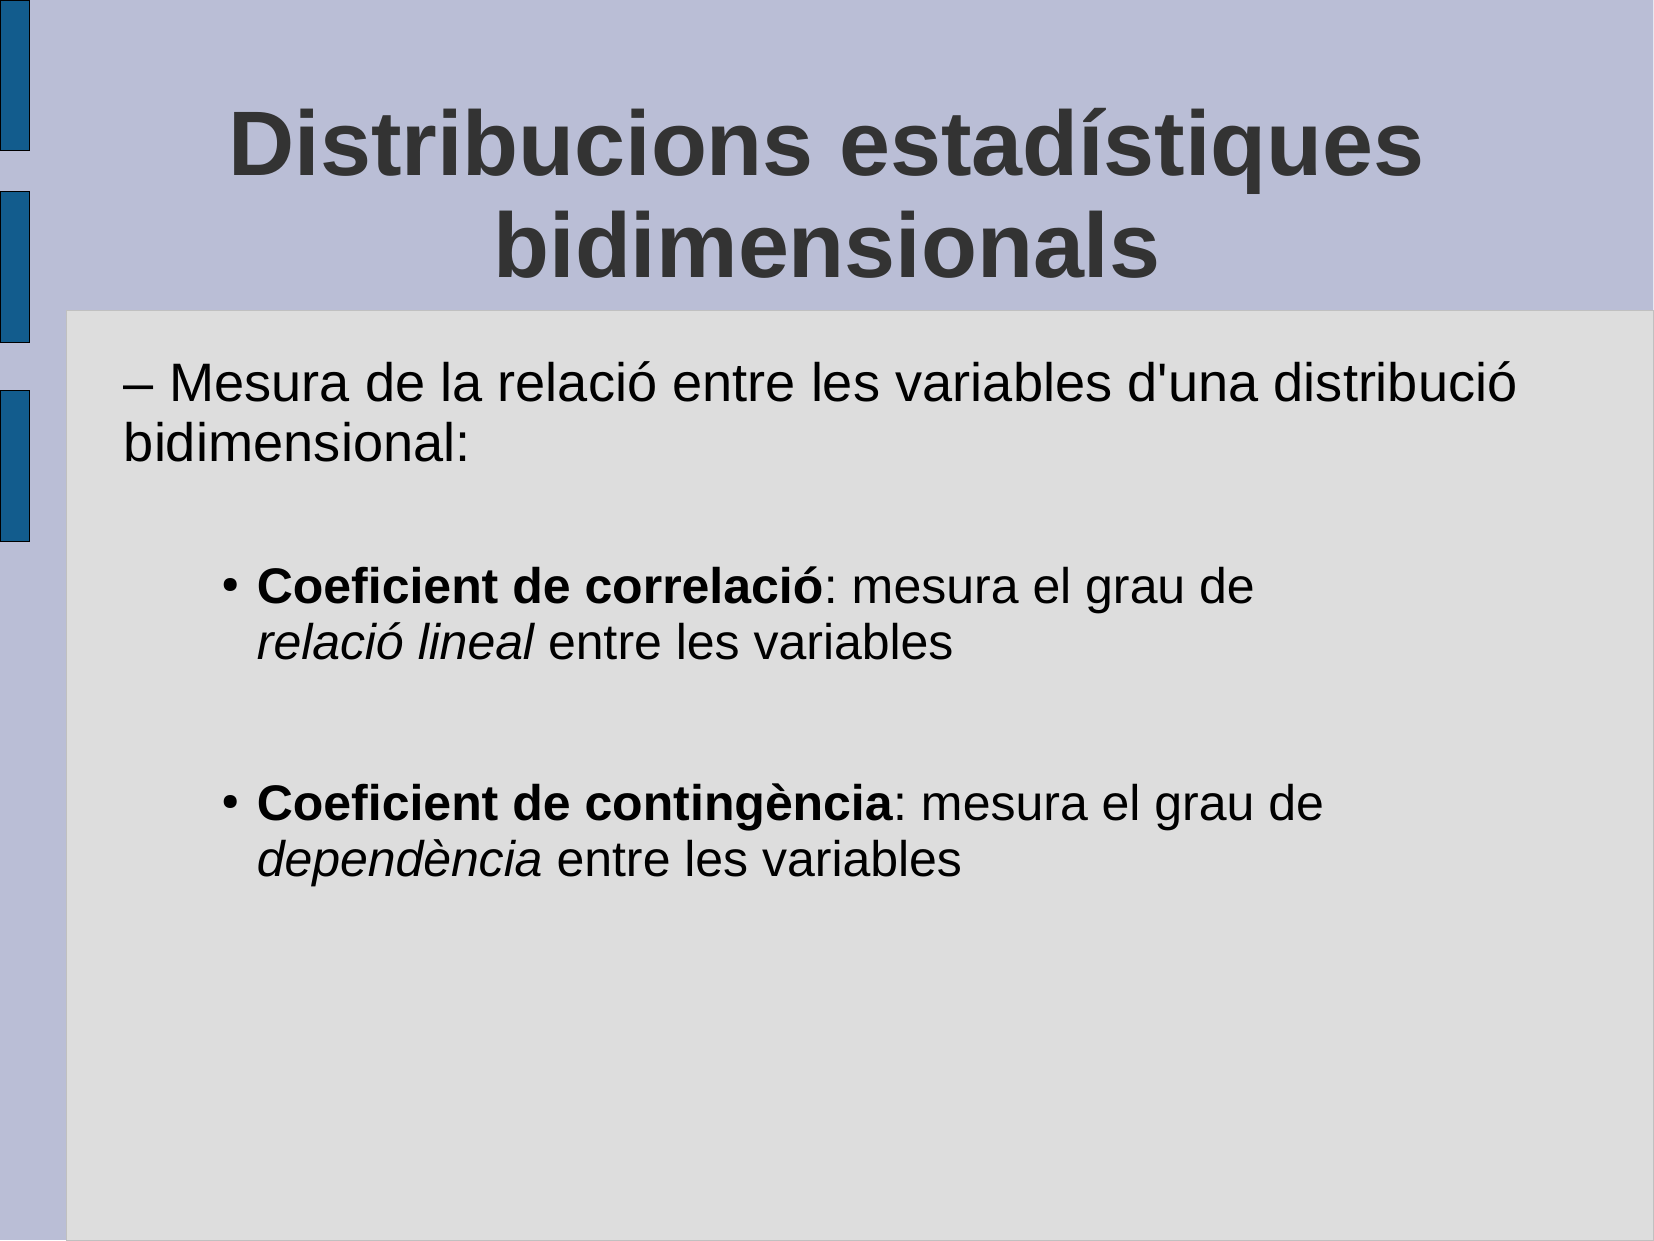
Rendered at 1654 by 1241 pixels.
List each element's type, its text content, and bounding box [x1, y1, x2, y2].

text_box Coeficient de correlació: mesura el grau de relació lineal entre les variables [29, 551, 1300, 680]
text_box Coeficient de contingència: mesura el grau de dependència entre les variables [29, 767, 1388, 896]
title Distribucions estadístiques bidimensionals [121, 91, 1534, 299]
text_box – Mesura de la relació entre les variables d'una distribució bidimensional: [124, 352, 1565, 474]
